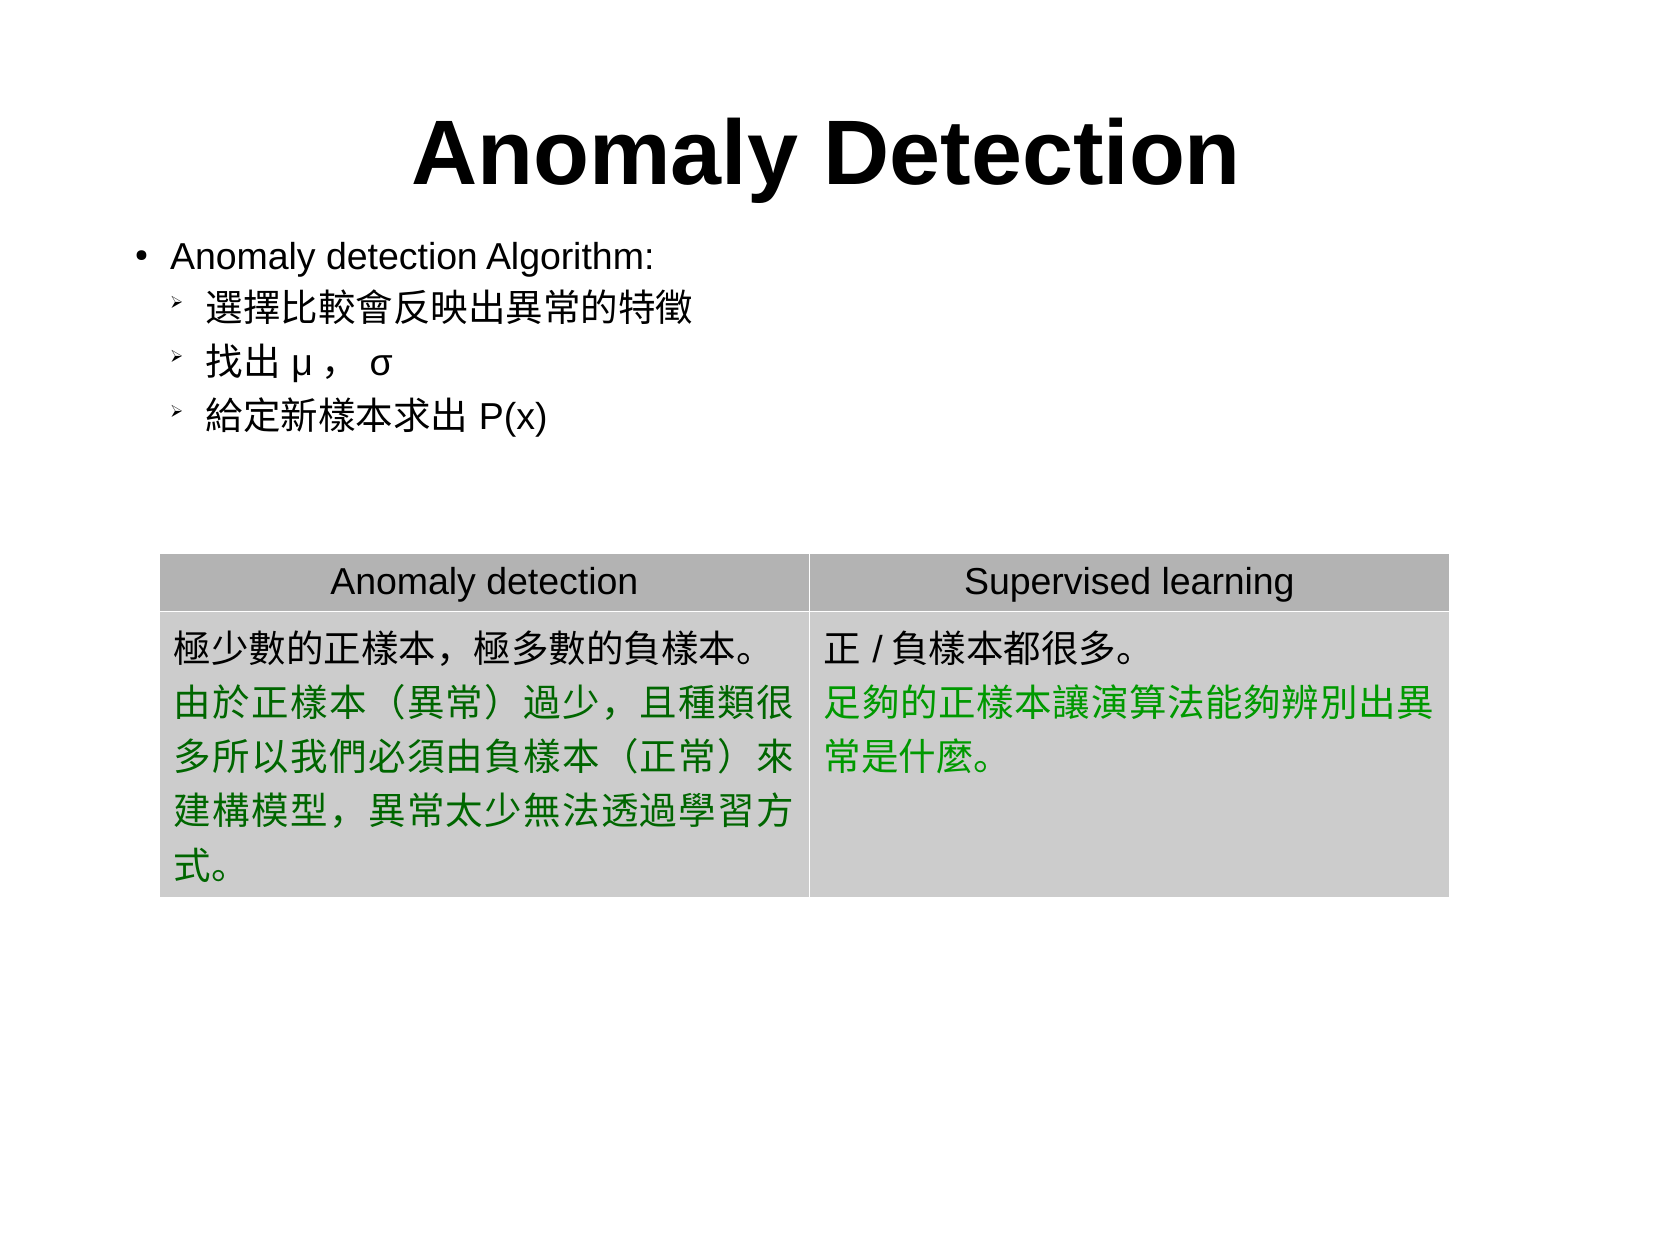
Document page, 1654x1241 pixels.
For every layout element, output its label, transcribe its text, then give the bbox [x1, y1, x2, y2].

text_box Anomaly detection Algorithm: 選擇比較會反映出異常的特徵 找出μ，σ 給定新樣本求出P(x) [120, 228, 1561, 433]
table_cell 極少數的正樣本，極多數的負樣本。 由於正樣本（異常）過少，且種類很多所以我們必須由負樣本（正常）來建構模型，異常太少無法透過學習方式。 [160, 612, 809, 897]
table_cell 正/負樣本都很多。 足夠的正樣本讓演算法能夠辨別出異常是什麼。 [810, 612, 1449, 897]
table_header Anomaly detection [160, 554, 809, 611]
title Anomaly Detection [82, 49, 1571, 257]
table_header Supervised learning [810, 554, 1449, 611]
